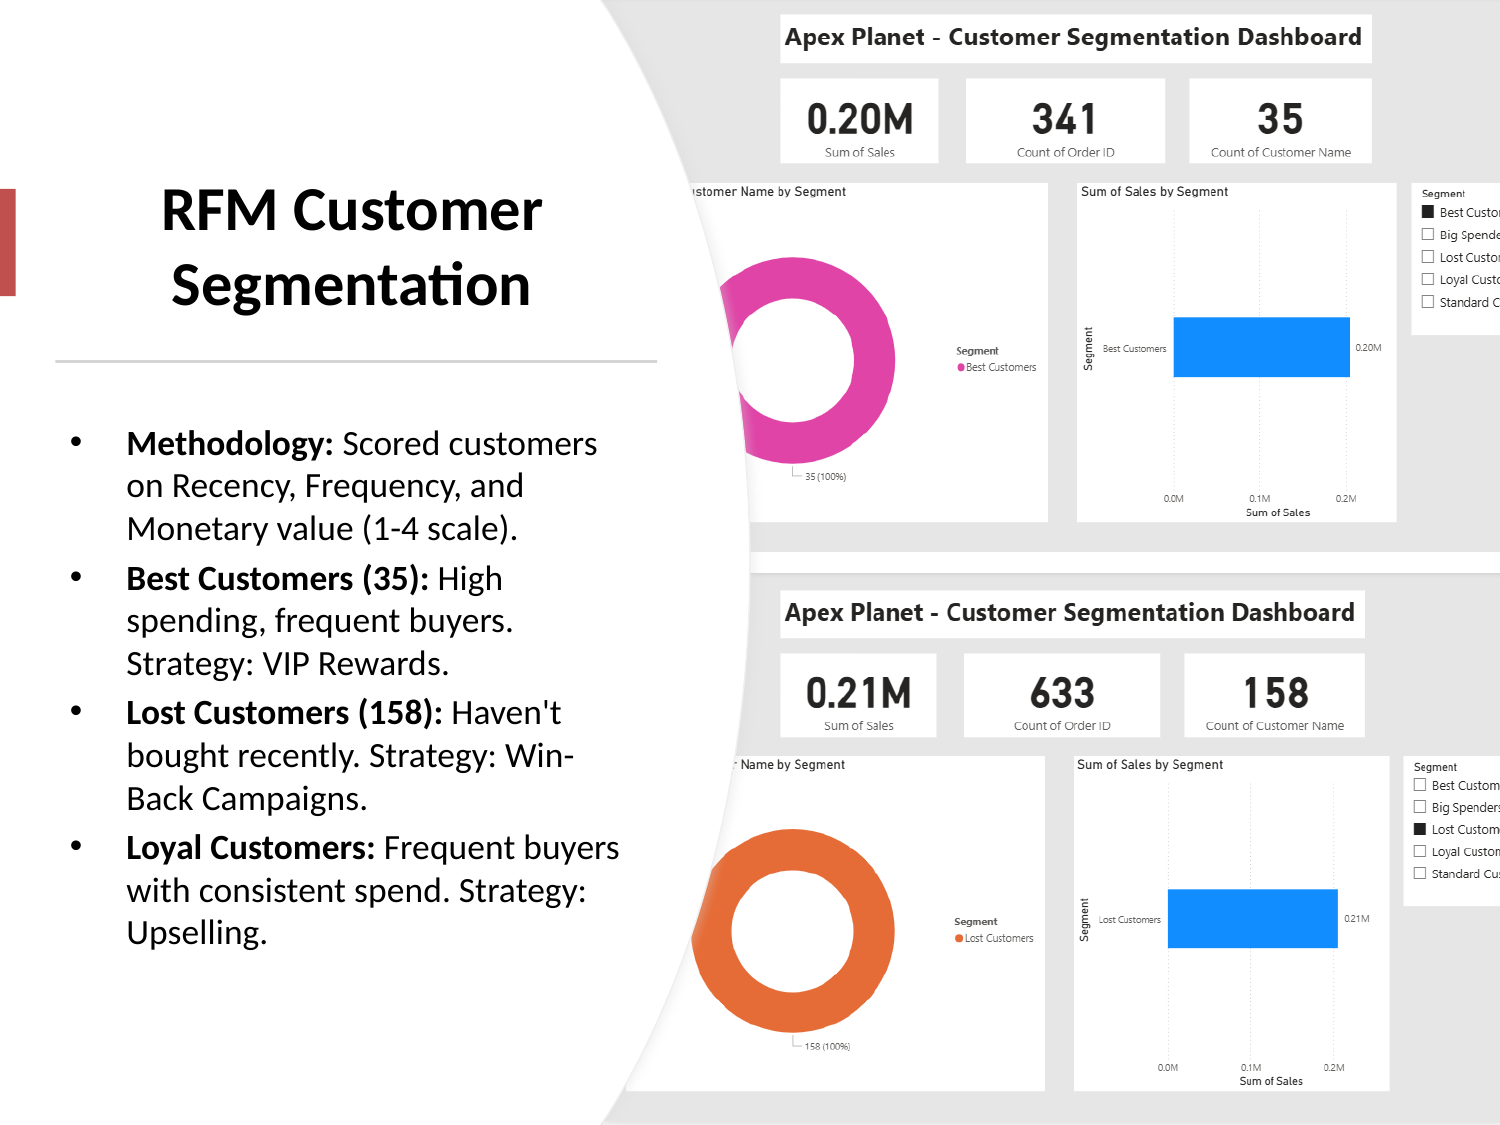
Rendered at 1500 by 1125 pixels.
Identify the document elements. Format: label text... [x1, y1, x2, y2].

list Methodology: Scored customers on Recency, Frequency, and Monetary value (1-4 scale). Best Customers (35): High spending, frequent buyers. Strategy: VIP Rewards. Lost Customers (158): Haven't bought recently. Strategy: Win-Back Campaigns. Loyal Customers: Frequent buyers with consistent spend. Strategy: Upselling. [55, 412, 650, 1014]
text_box [609, 0, 1500, 552]
text_box [607, 573, 1500, 1125]
title RFM Customer Segmentation [55, 141, 650, 345]
text_box [0, 188, 16, 297]
